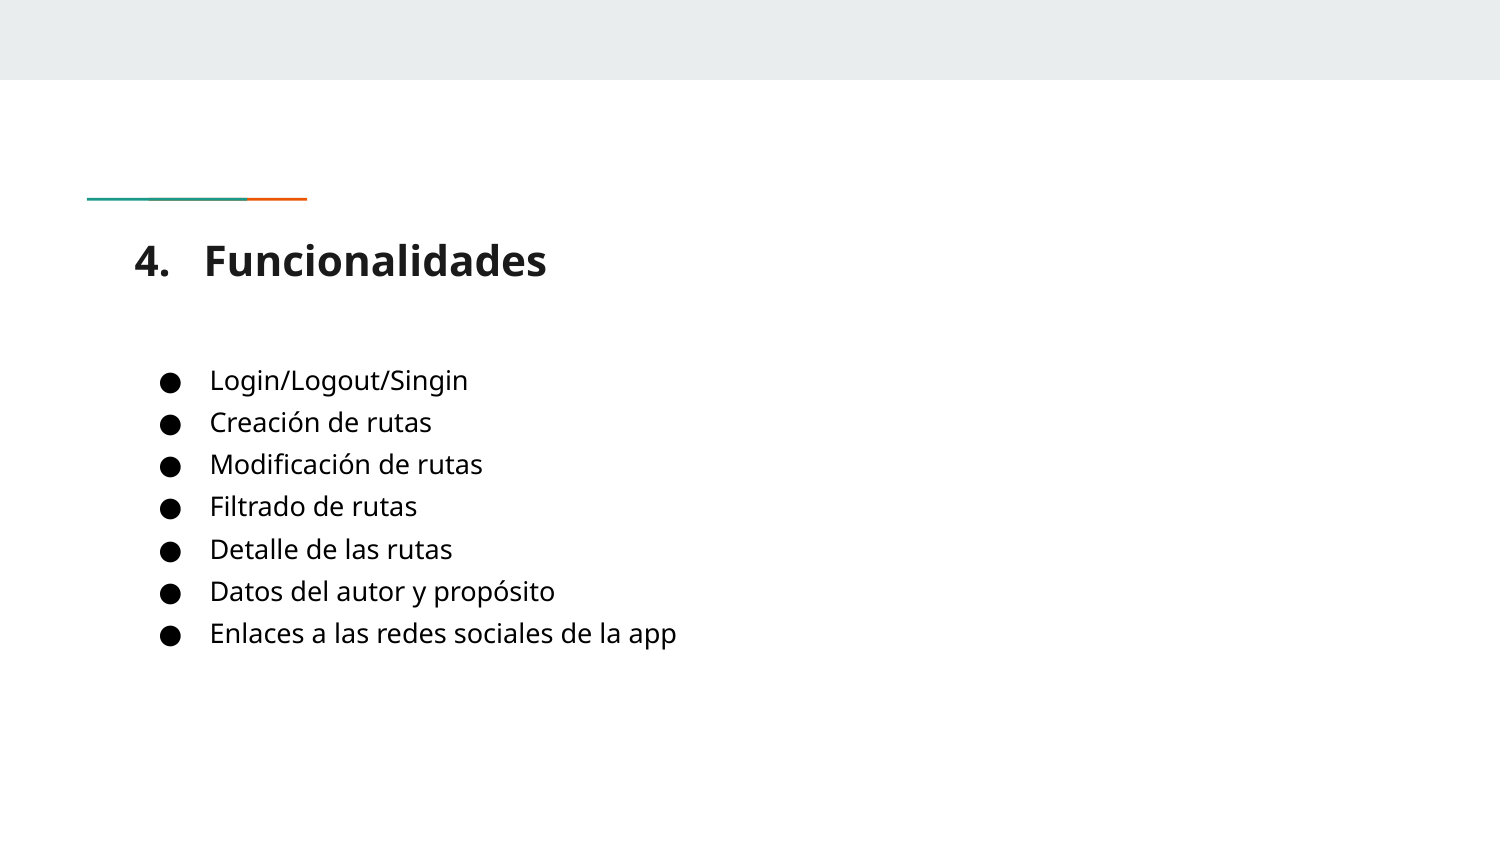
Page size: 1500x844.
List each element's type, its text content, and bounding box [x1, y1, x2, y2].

list Login/Logout/Singin Creación de rutas Modificación de rutas Filtrado de rutas Detalle de las rutas Datos del autor y propósito Enlaces a las redes sociales de la app [119, 341, 1381, 712]
title 4. Funcionalidades [119, 216, 1381, 305]
